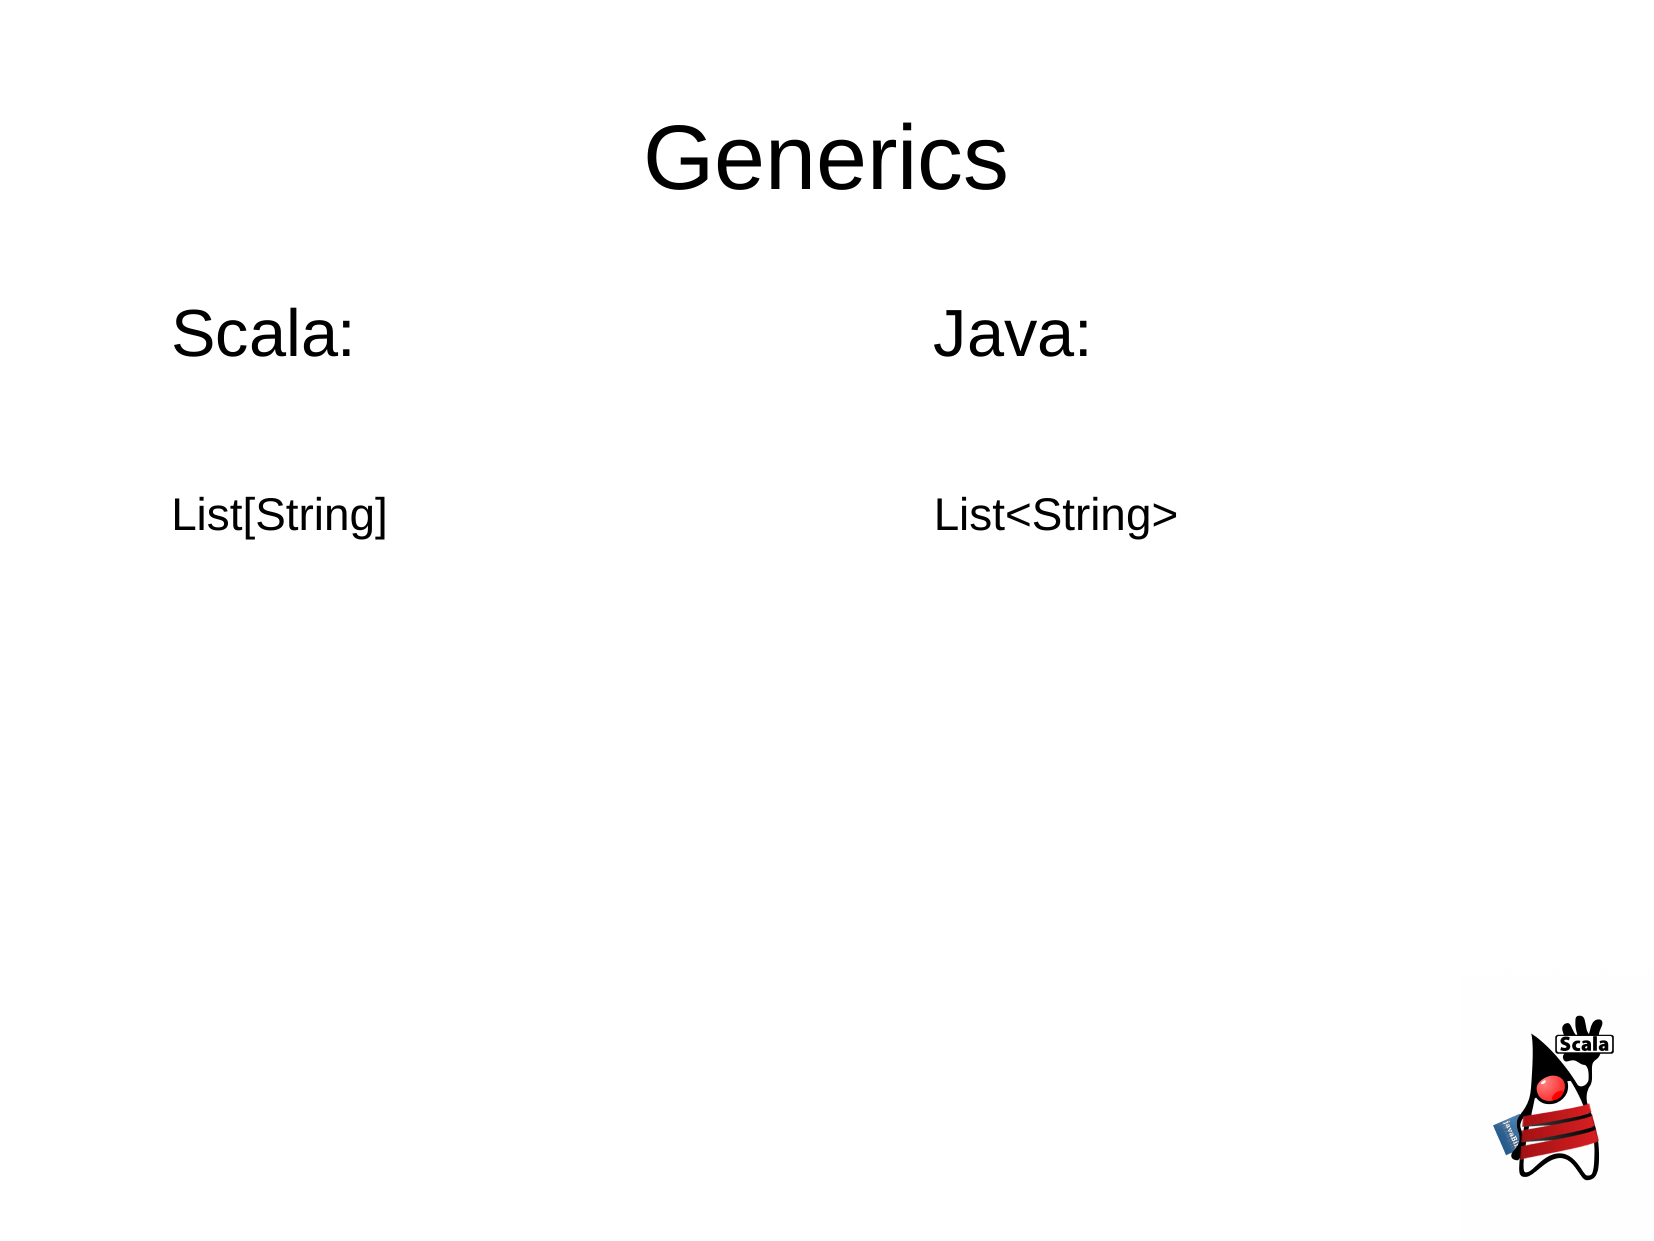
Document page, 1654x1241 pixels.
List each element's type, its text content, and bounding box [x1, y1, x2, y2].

title Generics [82, 56, 1571, 250]
list Java: List<String> [845, 290, 1572, 1109]
list Scala: List[String] [82, 290, 809, 1109]
